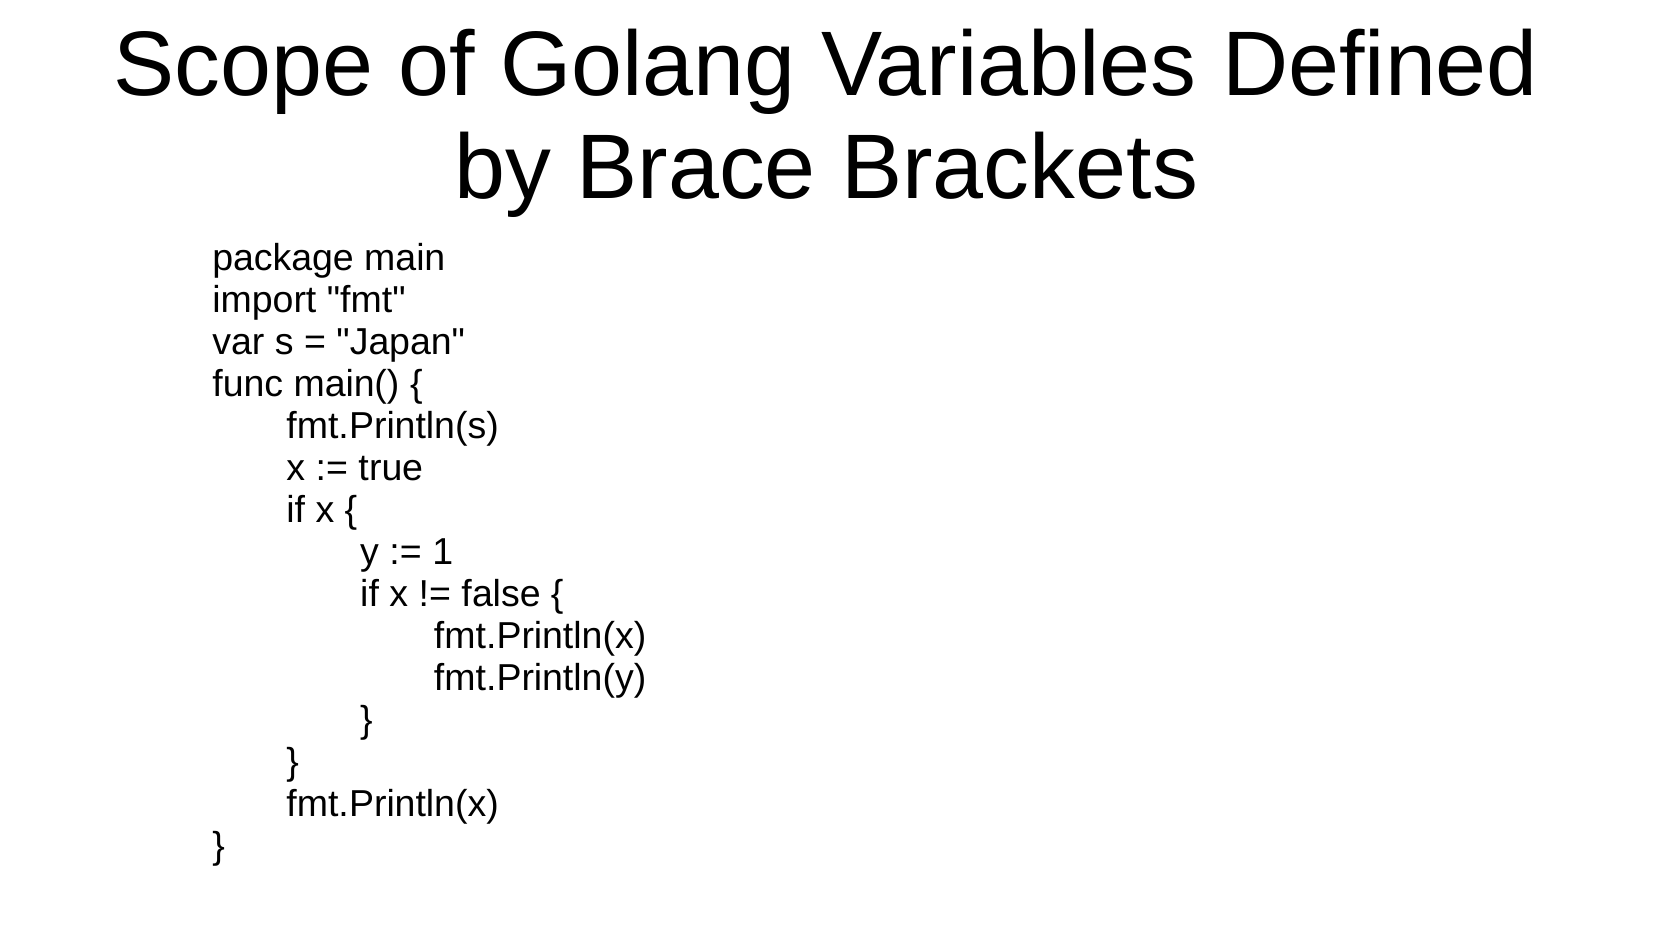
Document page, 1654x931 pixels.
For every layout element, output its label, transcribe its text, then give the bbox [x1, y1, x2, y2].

title Scope of Golang Variables Defined by Brace Brackets [82, 12, 1571, 218]
text_box package main import "fmt" var s = "Japan" func main() { fmt.Println(s) x := true if x { y := 1 if x != false { fmt.Println(x) fmt.Println(y) } } fmt.Println(x) } [197, 229, 662, 875]
